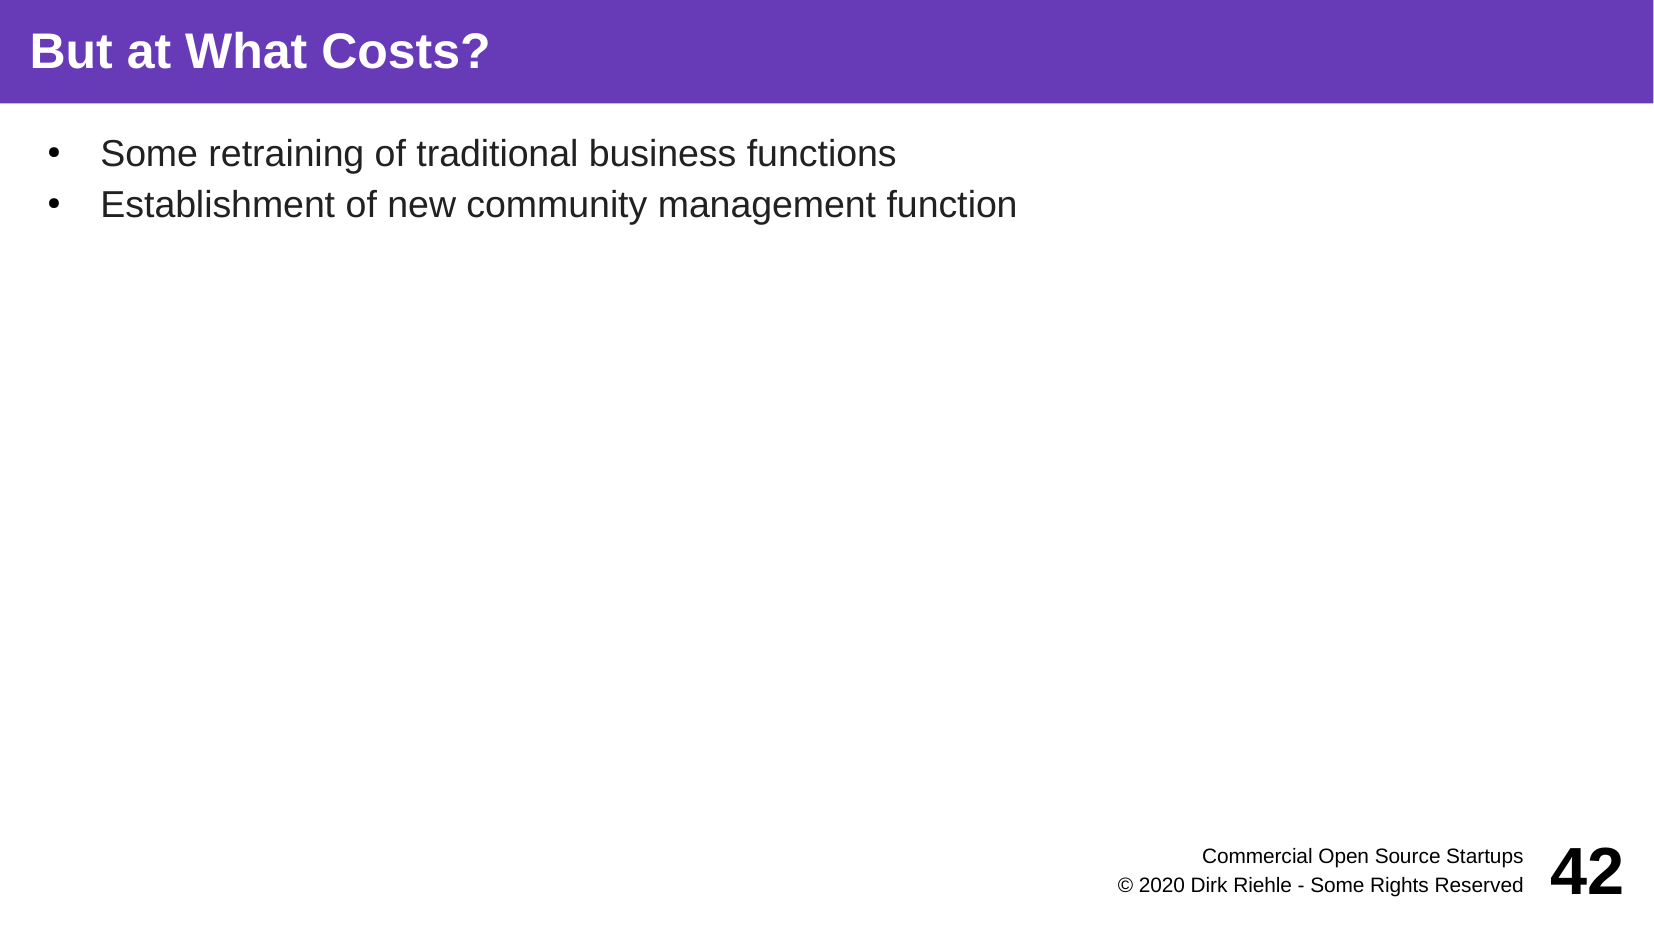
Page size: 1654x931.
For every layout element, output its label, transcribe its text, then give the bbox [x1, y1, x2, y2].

list Some retraining of traditional business functions Establishment of new community management function [29, 132, 1625, 813]
title But at What Costs? [0, 0, 1654, 104]
